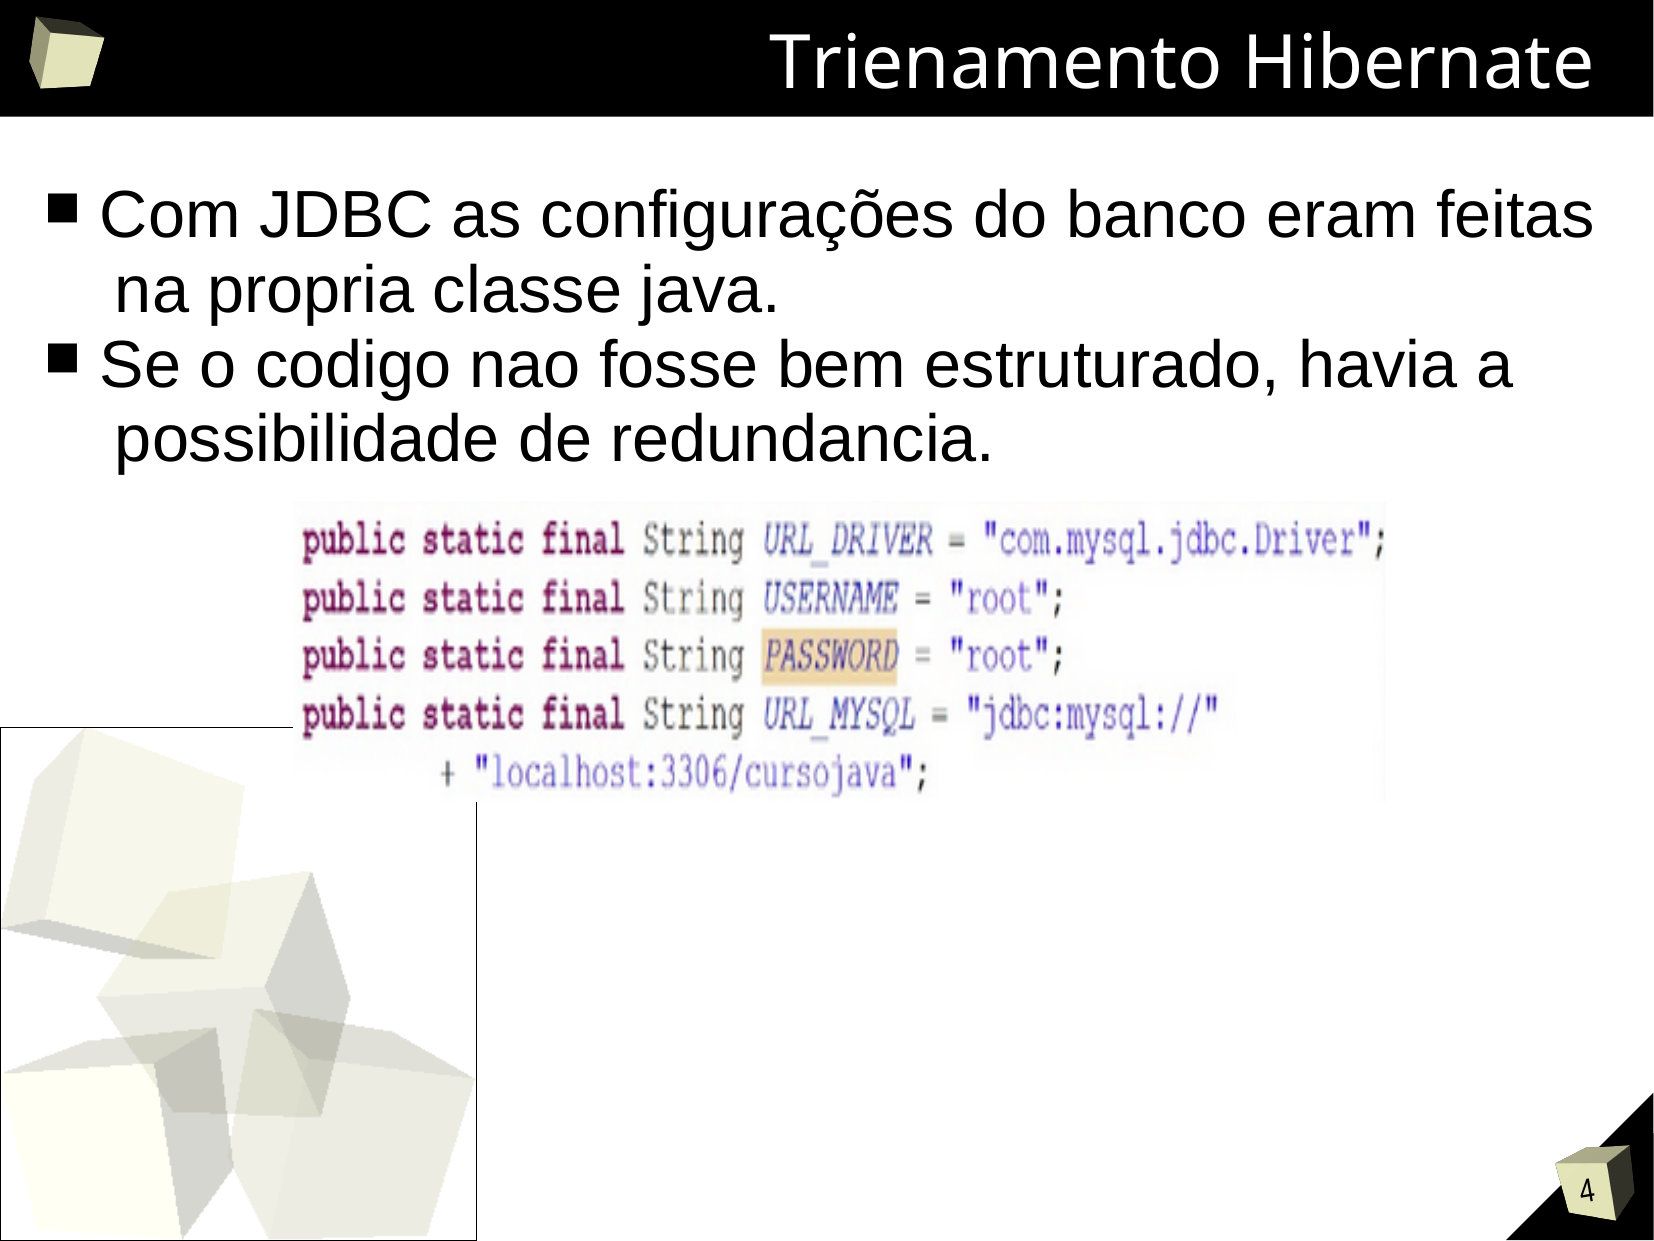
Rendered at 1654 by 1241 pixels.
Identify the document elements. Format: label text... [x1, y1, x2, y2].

title Trienamento Hibernate [118, 0, 1595, 119]
list Com JDBC as configurações do banco eram feitas na propria classe java. Se o codigo nao fosse bem estruturado, havia a possibilidade de redundancia. [44, 177, 1611, 1214]
picture [1, 728, 476, 1240]
picture [293, 501, 1388, 802]
